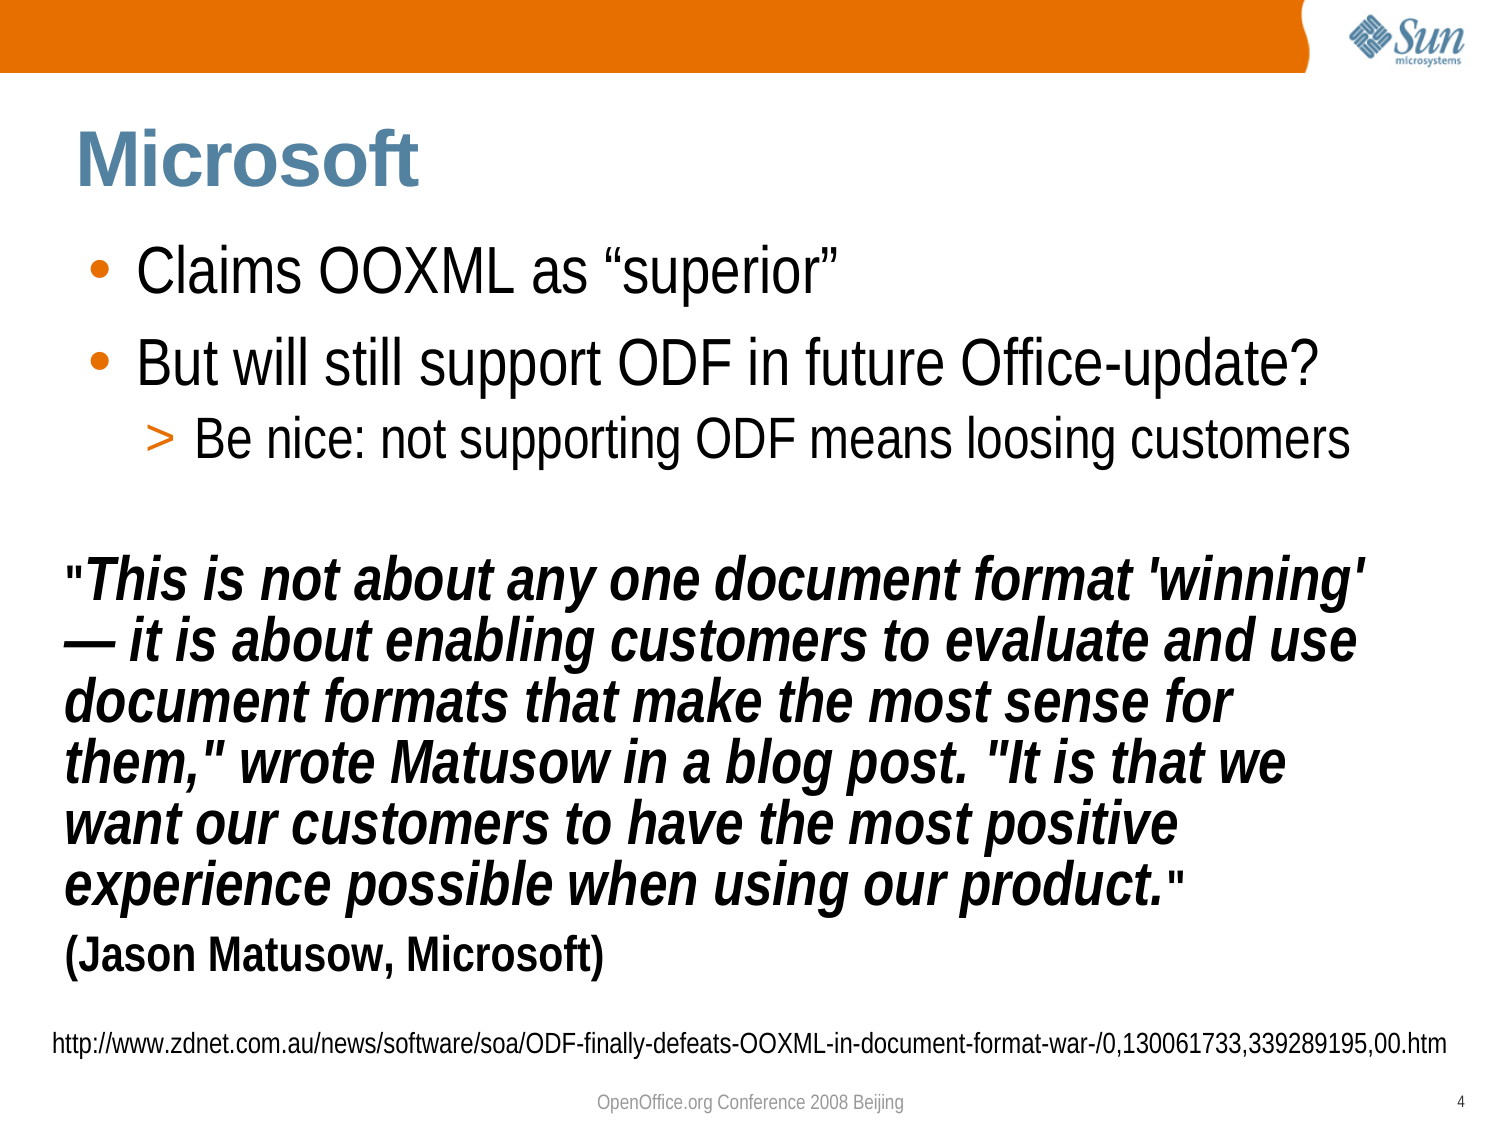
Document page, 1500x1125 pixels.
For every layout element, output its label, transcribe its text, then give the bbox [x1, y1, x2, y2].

list Claims OOXML as “superior” But will still support ODF in future Office-update? Be nice: not supporting ODF means loosing customers [68, 240, 1406, 1031]
text_box http://www.zdnet.com.au/news/software/soa/ODF-finally-defeats-OOXML-in-document-format-war-/0,130061733,339289195,00.htm [52, 1031, 1465, 1065]
title Microsoft [75, 123, 1365, 227]
text_box "This is not about any one document format 'winning' — it is about enabling customers to evaluate and use document formats that make the most sense for them," wrote Matusow in a blog post. "It is that we want our customers to have the most positive experience possible when using our product." (Jason Matusow, Microsoft) [64, 552, 1396, 988]
picture [0, 0, 1500, 73]
